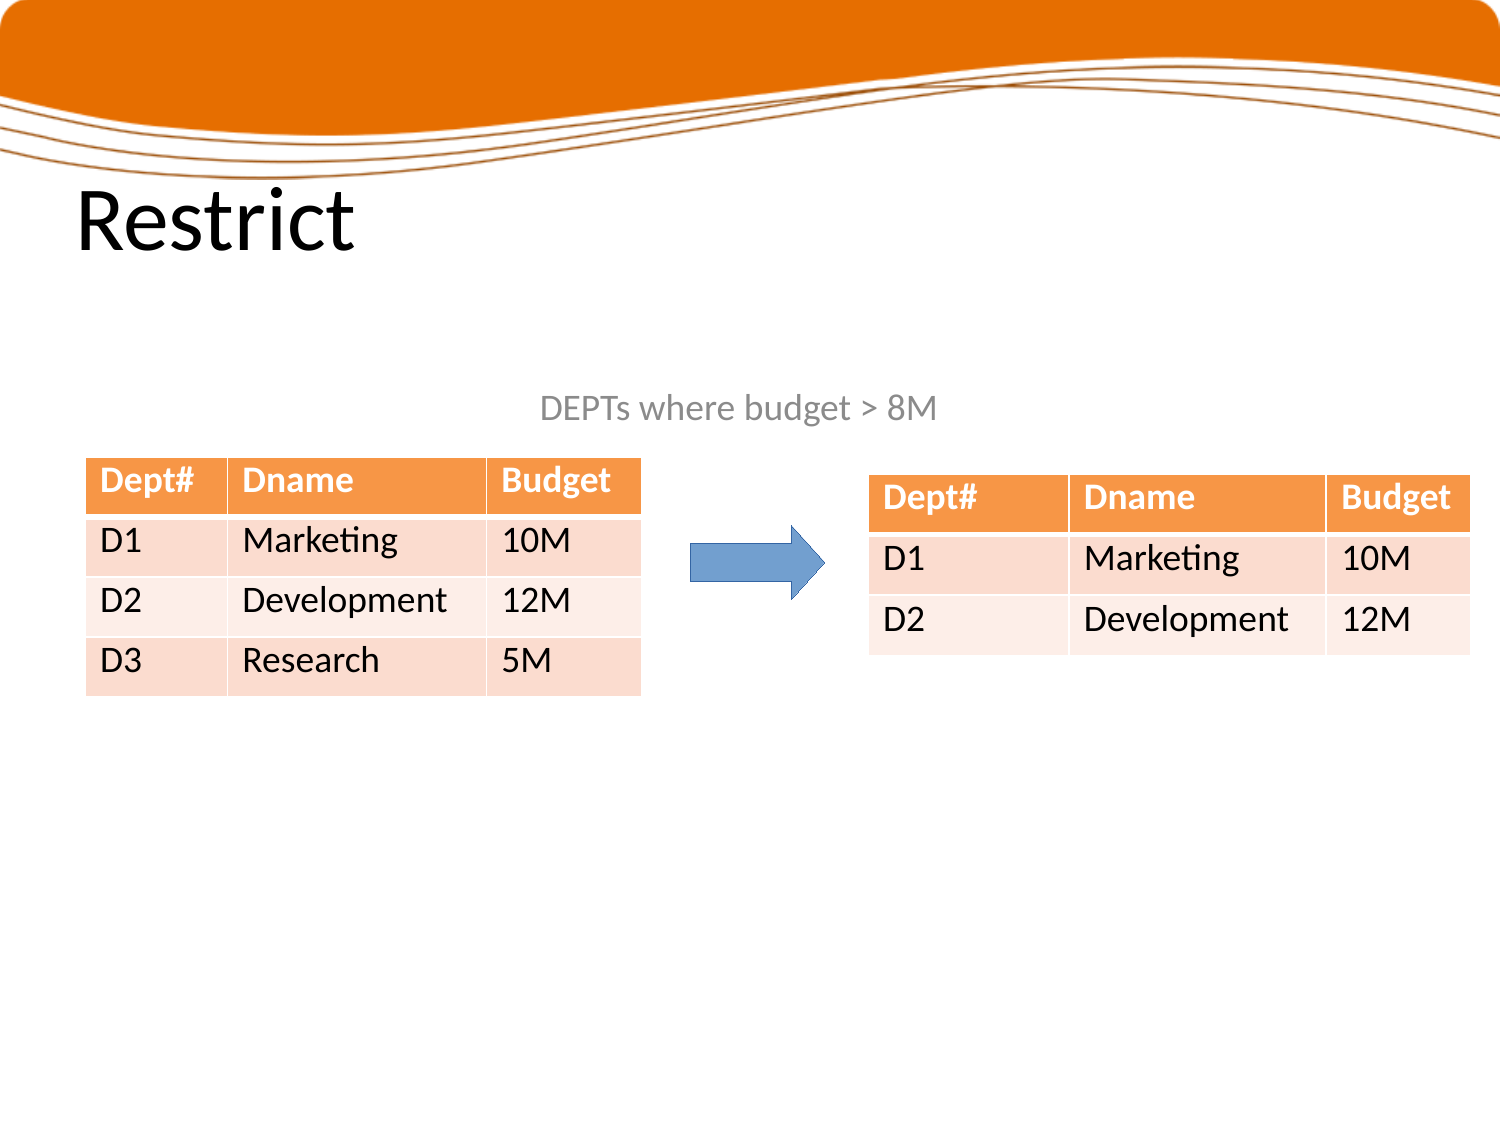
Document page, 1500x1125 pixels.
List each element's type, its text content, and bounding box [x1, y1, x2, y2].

text_box Restrict [74, 158, 1425, 269]
text_box DEPTs where budget > 8M [524, 375, 1003, 435]
table_cell D2 [869, 596, 1068, 655]
table_cell Marketing [228, 520, 486, 576]
table_cell D3 [86, 638, 227, 696]
table_cell 10M [487, 520, 641, 576]
text_box [690, 525, 825, 600]
table_cell 12M [487, 578, 641, 636]
table_cell D1 [86, 520, 227, 576]
table_header Budget [487, 458, 641, 514]
table_cell Development [1070, 596, 1325, 655]
table_header Budget [1327, 475, 1470, 532]
table_cell Marketing [1070, 537, 1325, 594]
table_cell 10M [1327, 537, 1470, 594]
table_header Dept# [86, 458, 227, 514]
picture [0, 0, 1500, 180]
table_cell D1 [869, 537, 1068, 594]
table_cell D2 [86, 578, 227, 636]
table_cell 12M [1327, 596, 1470, 655]
table_header Dept# [869, 475, 1068, 532]
table_header Dname [1070, 475, 1325, 532]
table_cell Research [228, 638, 486, 696]
table_cell 5M [487, 638, 641, 696]
table_cell Development [228, 578, 486, 636]
table_header Dname [228, 458, 486, 514]
